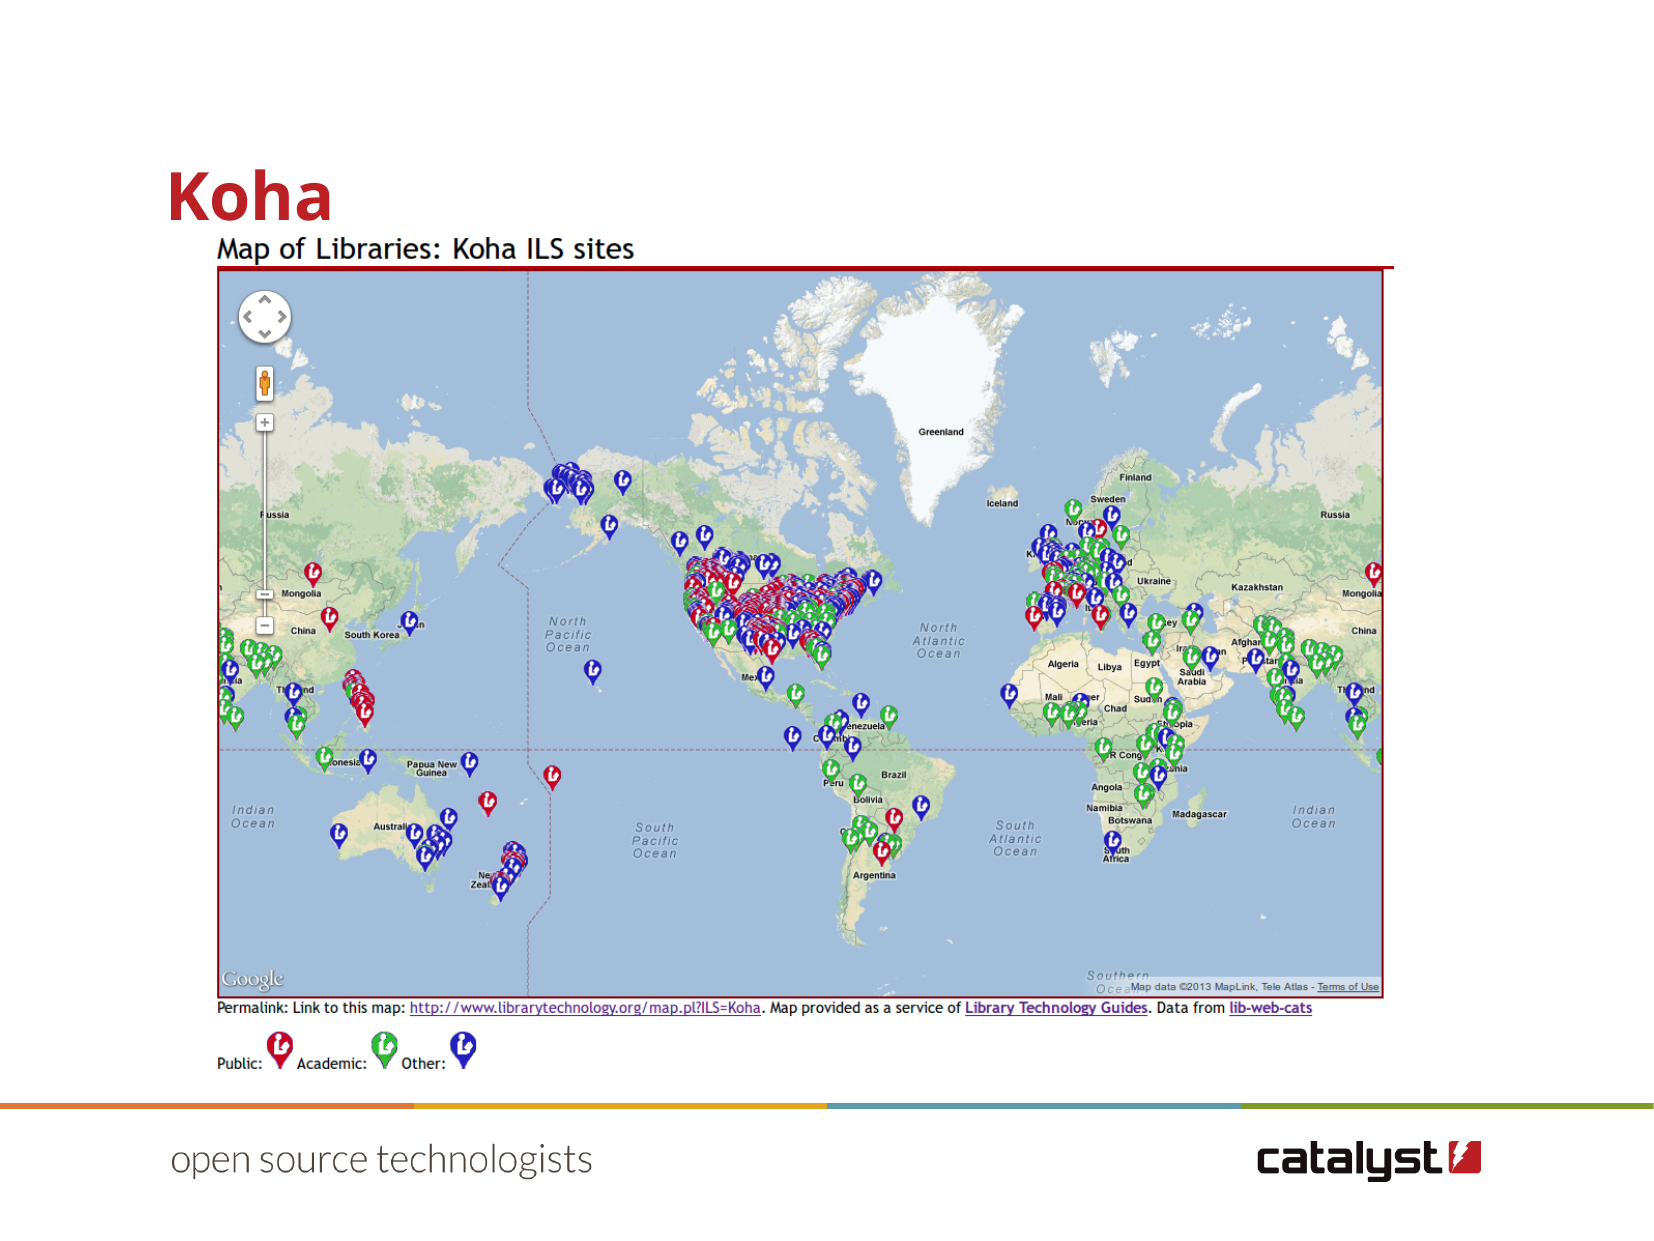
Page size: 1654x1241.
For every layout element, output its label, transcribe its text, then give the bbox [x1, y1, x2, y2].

picture [0, 1103, 1654, 1182]
title Koha [165, 90, 1489, 298]
picture [212, 236, 1394, 1071]
